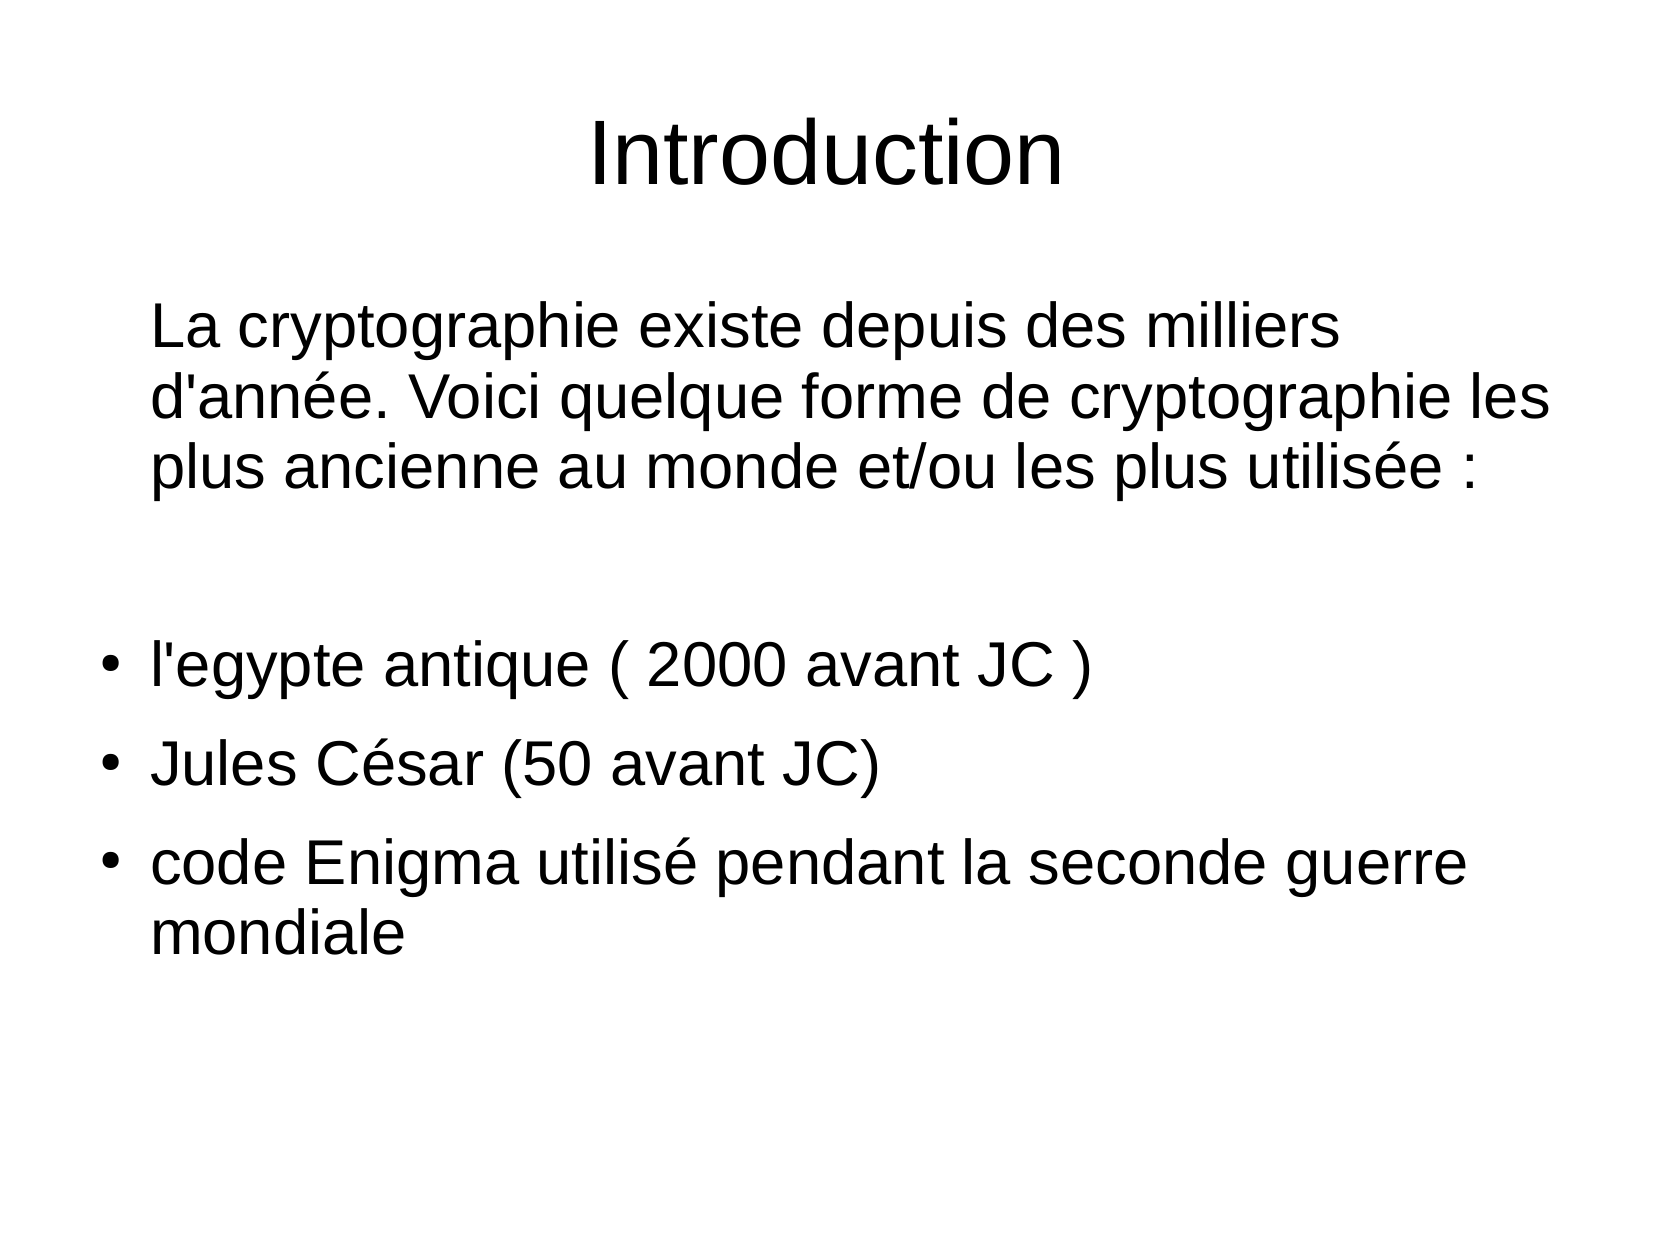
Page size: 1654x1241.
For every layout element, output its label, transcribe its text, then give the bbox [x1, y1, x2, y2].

list La cryptographie existe depuis des milliers d'année. Voici quelque forme de cryptographie les plus ancienne au monde et/ou les plus utilisée : l'egypte antique ( 2000 avant JC ) Jules César (50 avant JC) code Enigma utilisé pendant la seconde guerre mondiale [82, 290, 1571, 1010]
title Introduction [82, 49, 1571, 257]
